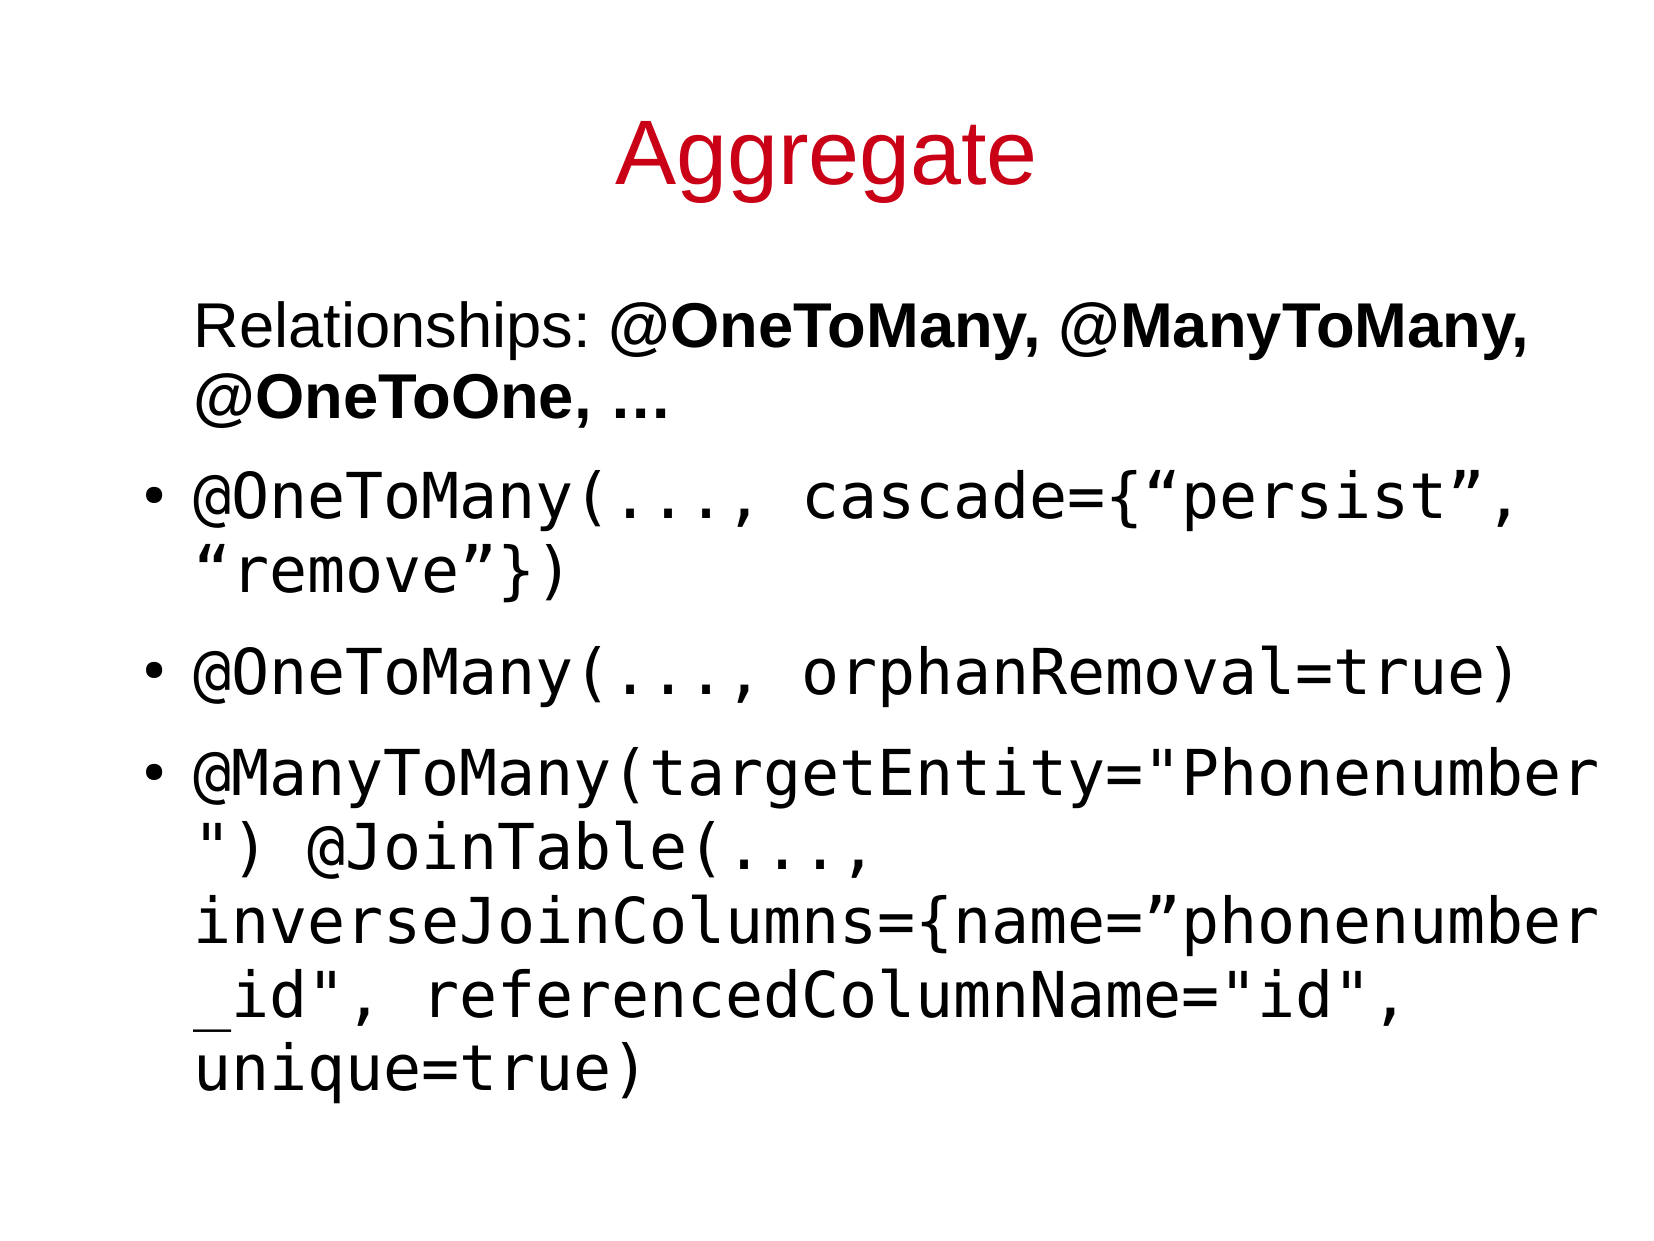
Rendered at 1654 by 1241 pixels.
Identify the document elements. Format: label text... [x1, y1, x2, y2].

title Aggregate [82, 56, 1571, 250]
list Relationships: @OneToMany, @ManyToMany, @OneToOne, … @OneToMany(..., cascade={“persist”, “remove”}) @OneToMany(..., orphanRemoval=true) @ManyToMany(targetEntity="Phonenumber") @JoinTable(..., inverseJoinColumns={name=”phonenumber_id", referencedColumnName="id", unique=true) [126, 290, 1616, 1109]
